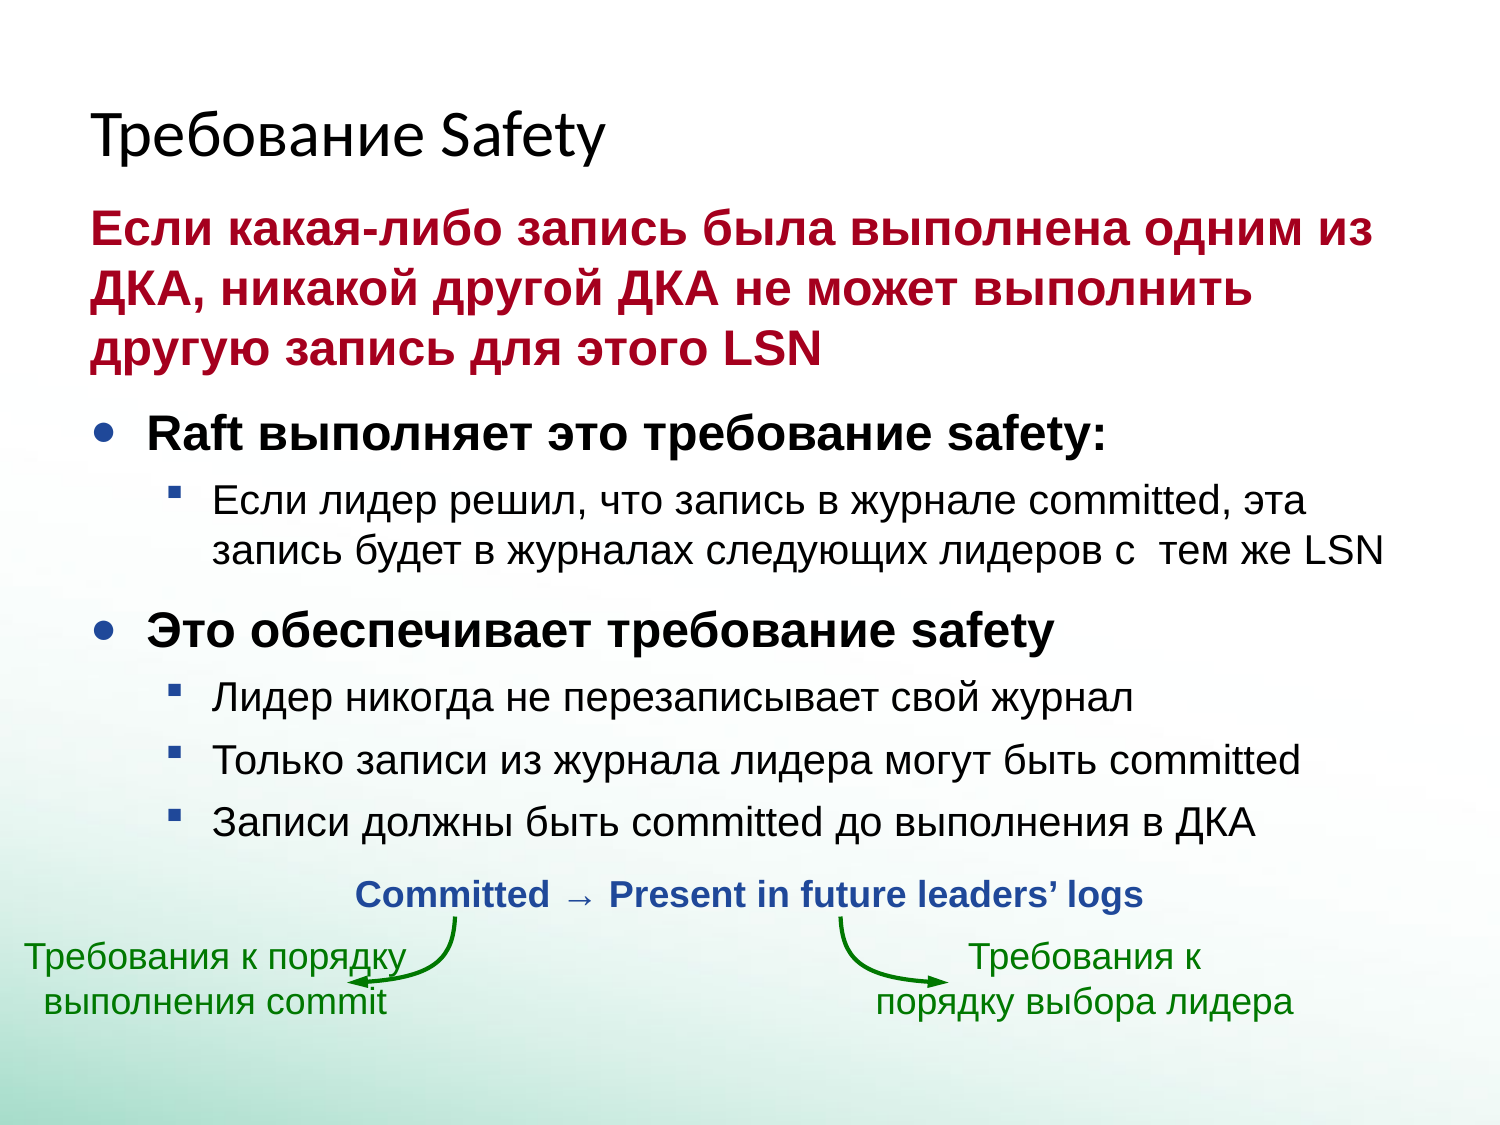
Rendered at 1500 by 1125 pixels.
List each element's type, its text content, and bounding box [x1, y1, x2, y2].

text_box Требования к порядку выбора лидера [860, 924, 1309, 1030]
text_box Требования к порядку выполнения commit [8, 924, 422, 1030]
title Требование Safety [75, 79, 1425, 180]
picture [0, 0, 1500, 1125]
text_box Committed → Present in future leaders’ logs [340, 862, 1160, 923]
list Если какая-либо запись была выполнена одним из ДКА, никакой другой ДКА не может выполнить другую запись для этого LSN Raft выполняет это требование safety: Если лидер решил, что запись в журнале committed, эта запись будет в журналах следующих лидеров с тем же LSN Это обеспечивает требование safety Лидер никогда не перезаписывает свой журнал Только записи из журнала лидера могут быть committed Записи должны быть committed до выполнения в ДКА [75, 187, 1425, 863]
